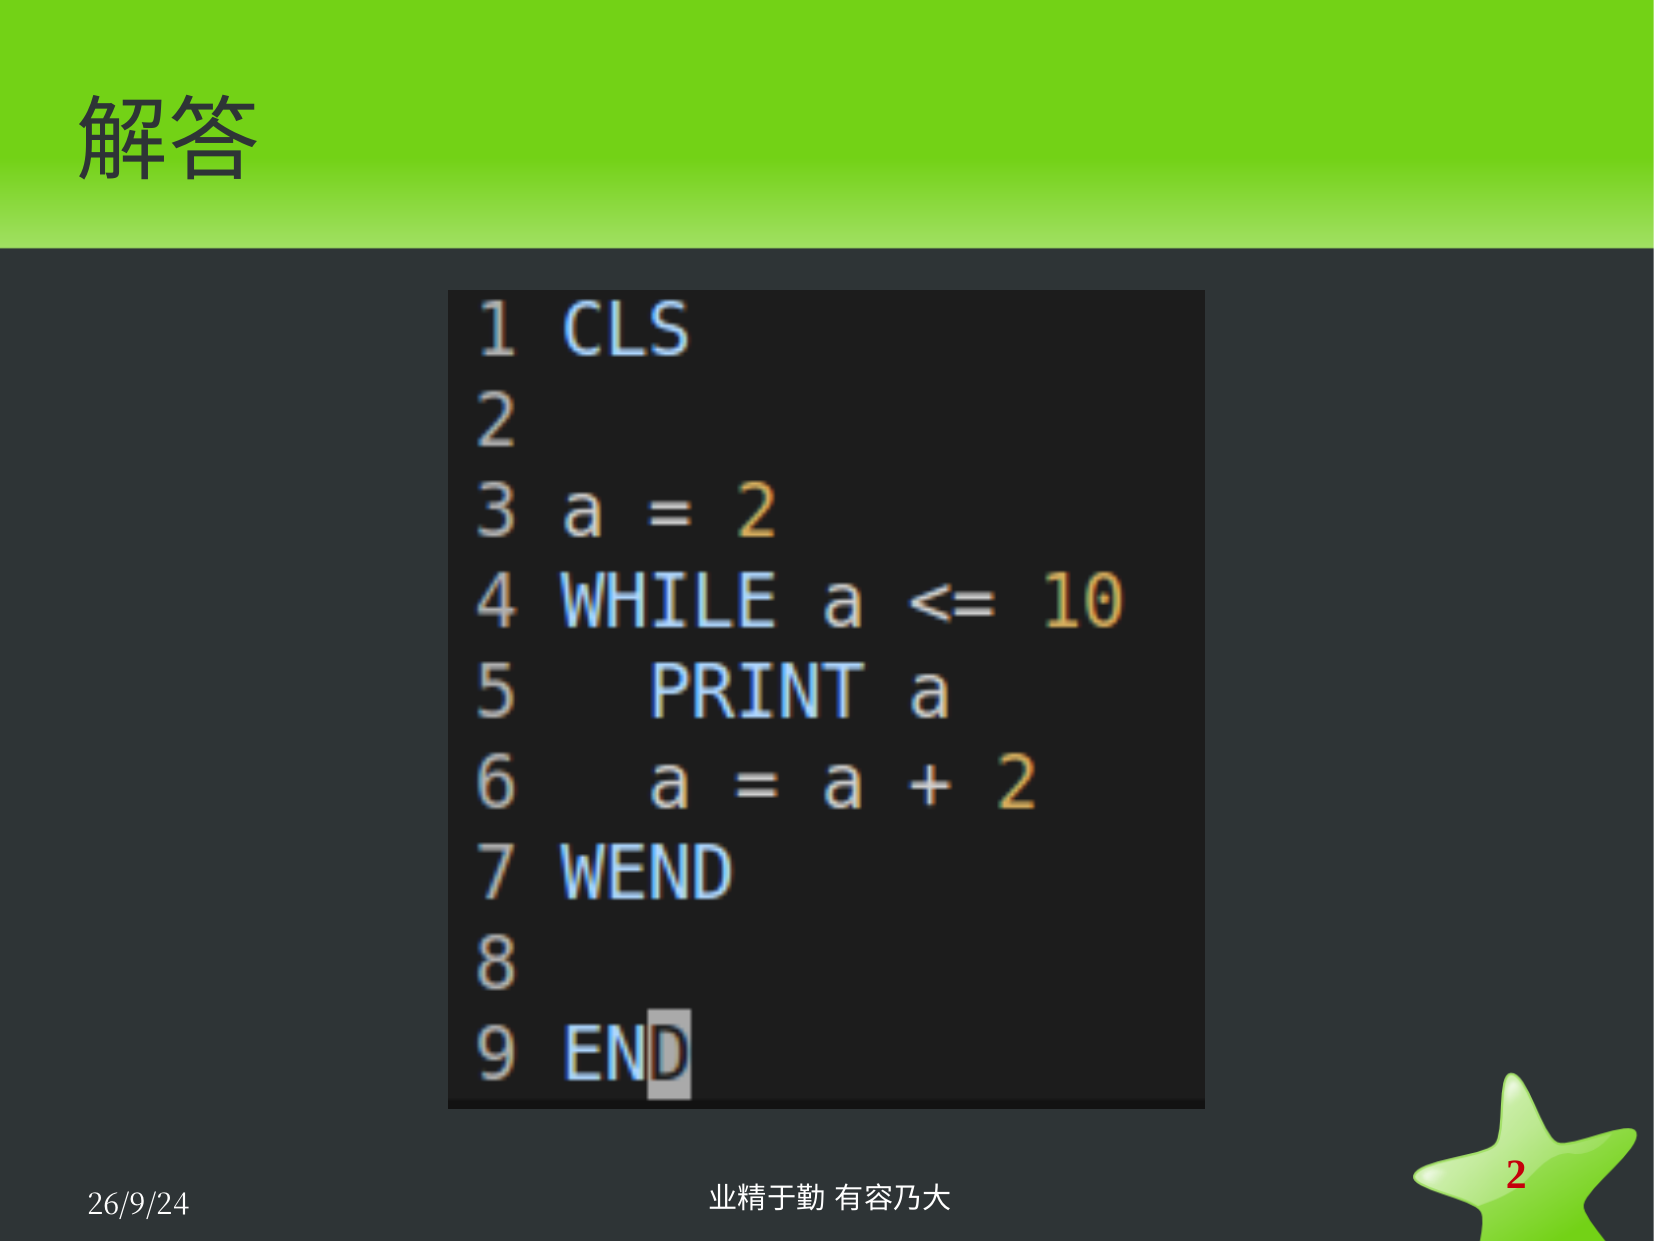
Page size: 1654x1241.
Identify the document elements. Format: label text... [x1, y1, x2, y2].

picture [0, 0, 1654, 1241]
title 解答 [76, 29, 1565, 237]
